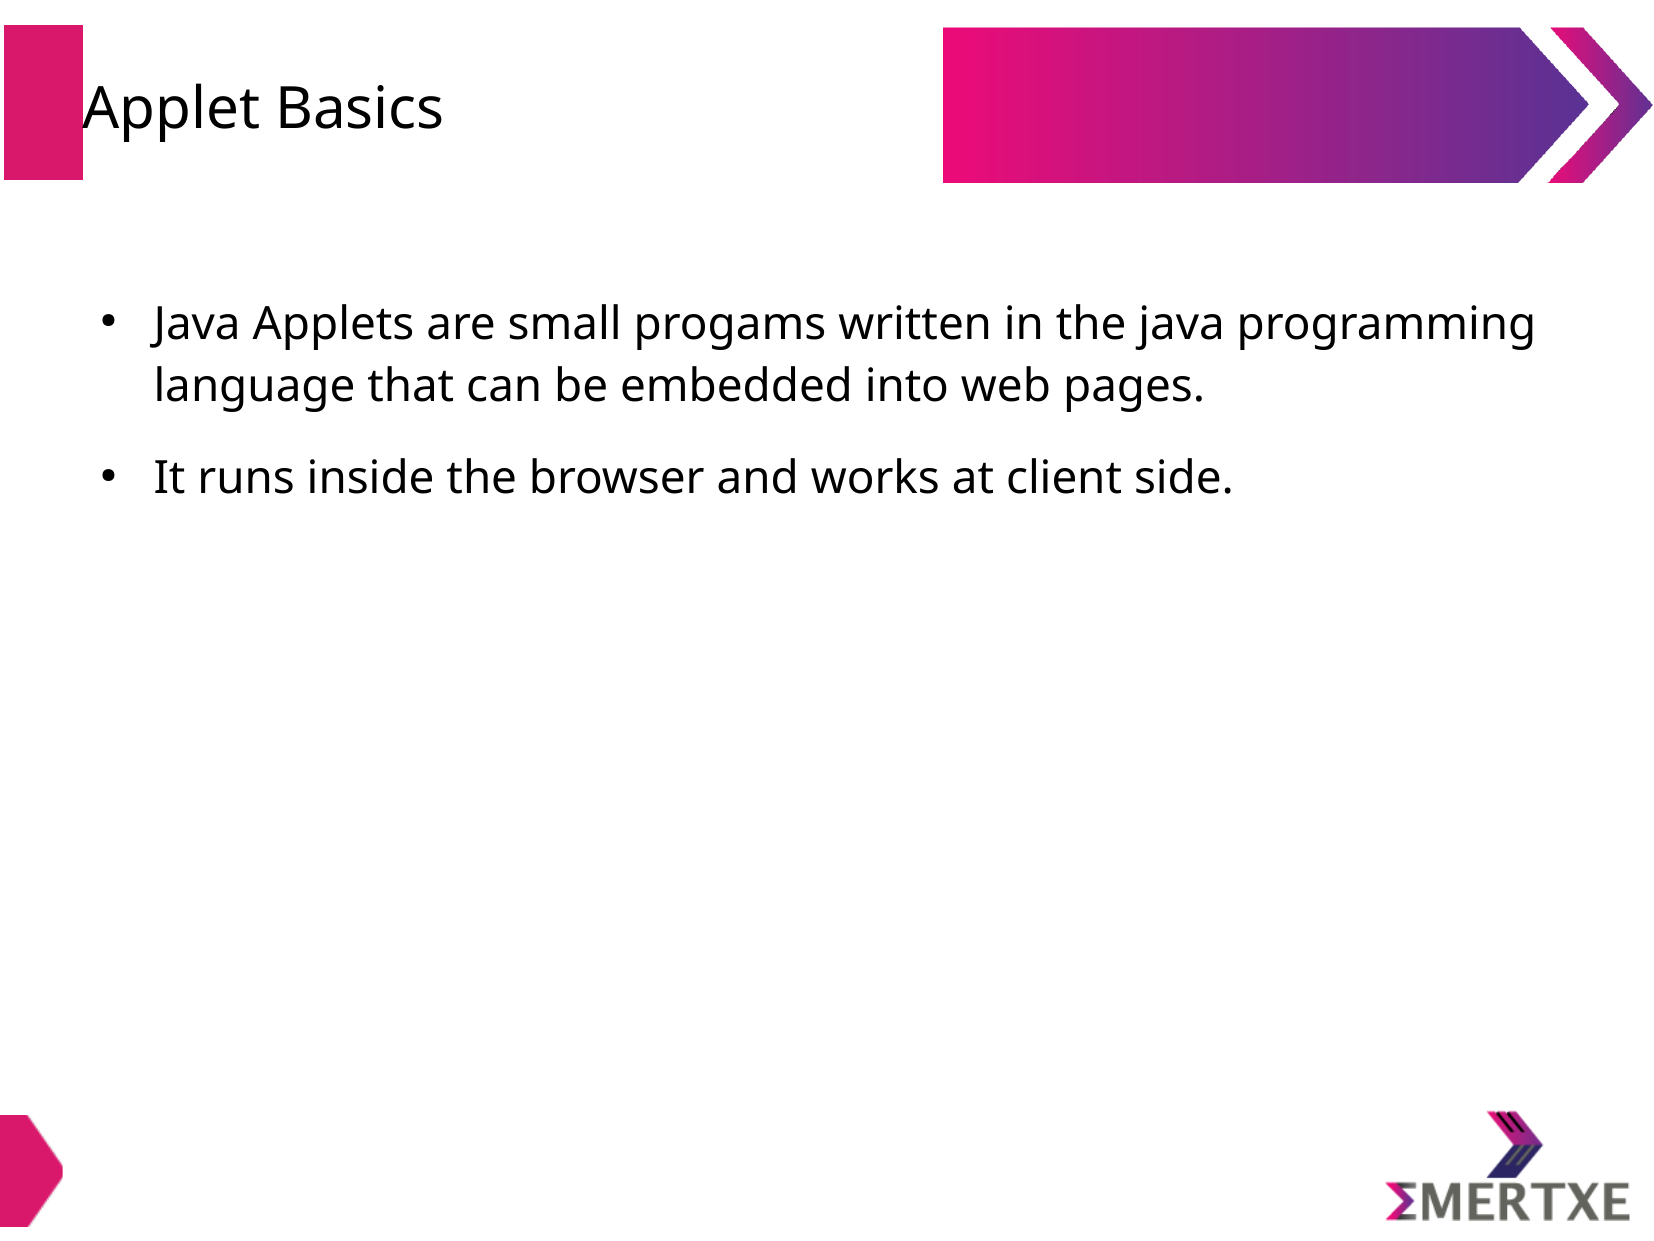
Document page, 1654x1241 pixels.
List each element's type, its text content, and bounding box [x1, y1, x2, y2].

picture [1571, 27, 1653, 183]
picture [1385, 1107, 1631, 1221]
title Applet Basics [82, 2, 1571, 210]
list Java Applets are small progams written in the java programming language that can be embedded into web pages. It runs inside the browser and works at client side. [82, 290, 1571, 1010]
